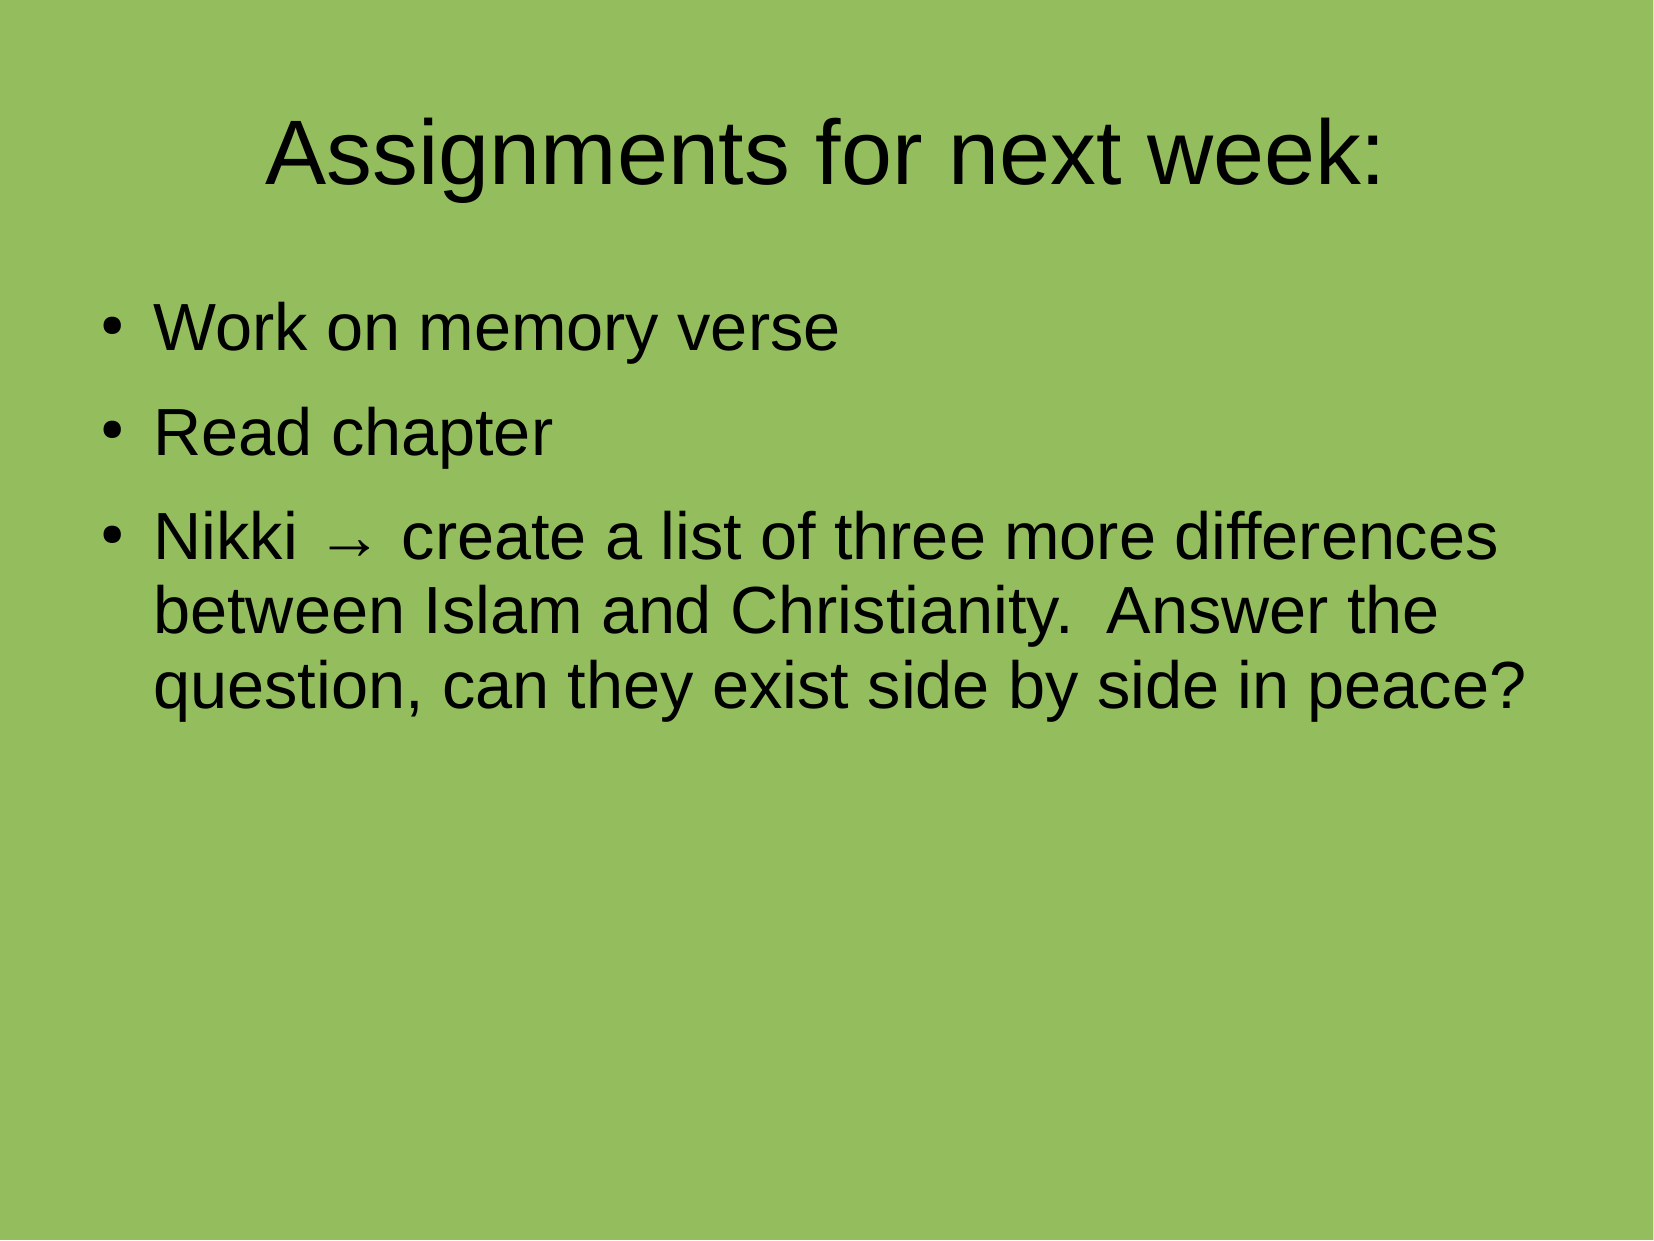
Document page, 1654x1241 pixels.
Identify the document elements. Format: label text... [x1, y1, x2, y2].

list Work on memory verse Read chapter Nikki → create a list of three more differences between Islam and Christianity. Answer the question, can they exist side by side in peace? [82, 290, 1571, 1109]
title Assignments for next week: [82, 49, 1571, 257]
